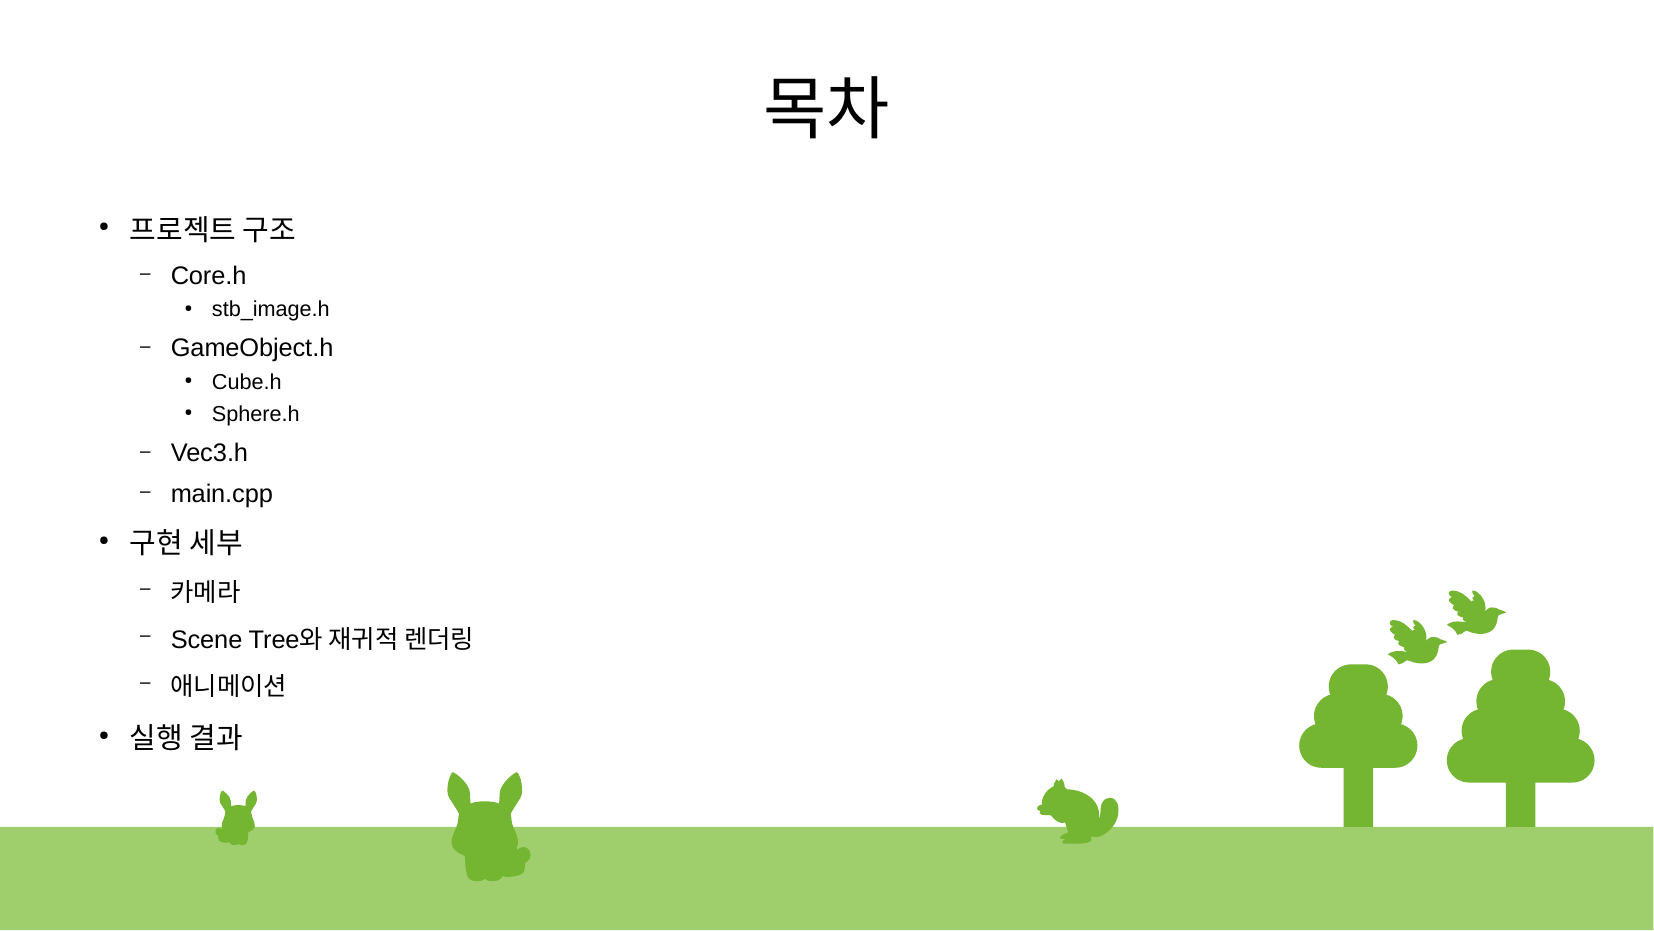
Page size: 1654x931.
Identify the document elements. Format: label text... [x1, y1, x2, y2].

title 목차 [88, 29, 1565, 178]
list 프로젝트 구조 Core.h stb_image.h GameObject.h Cube.h Sphere.h Vec3.h main.cpp 구현 세부 카메라 Scene Tree와 재귀적 렌더링 애니메이션 실행 결과 [88, 206, 1565, 768]
